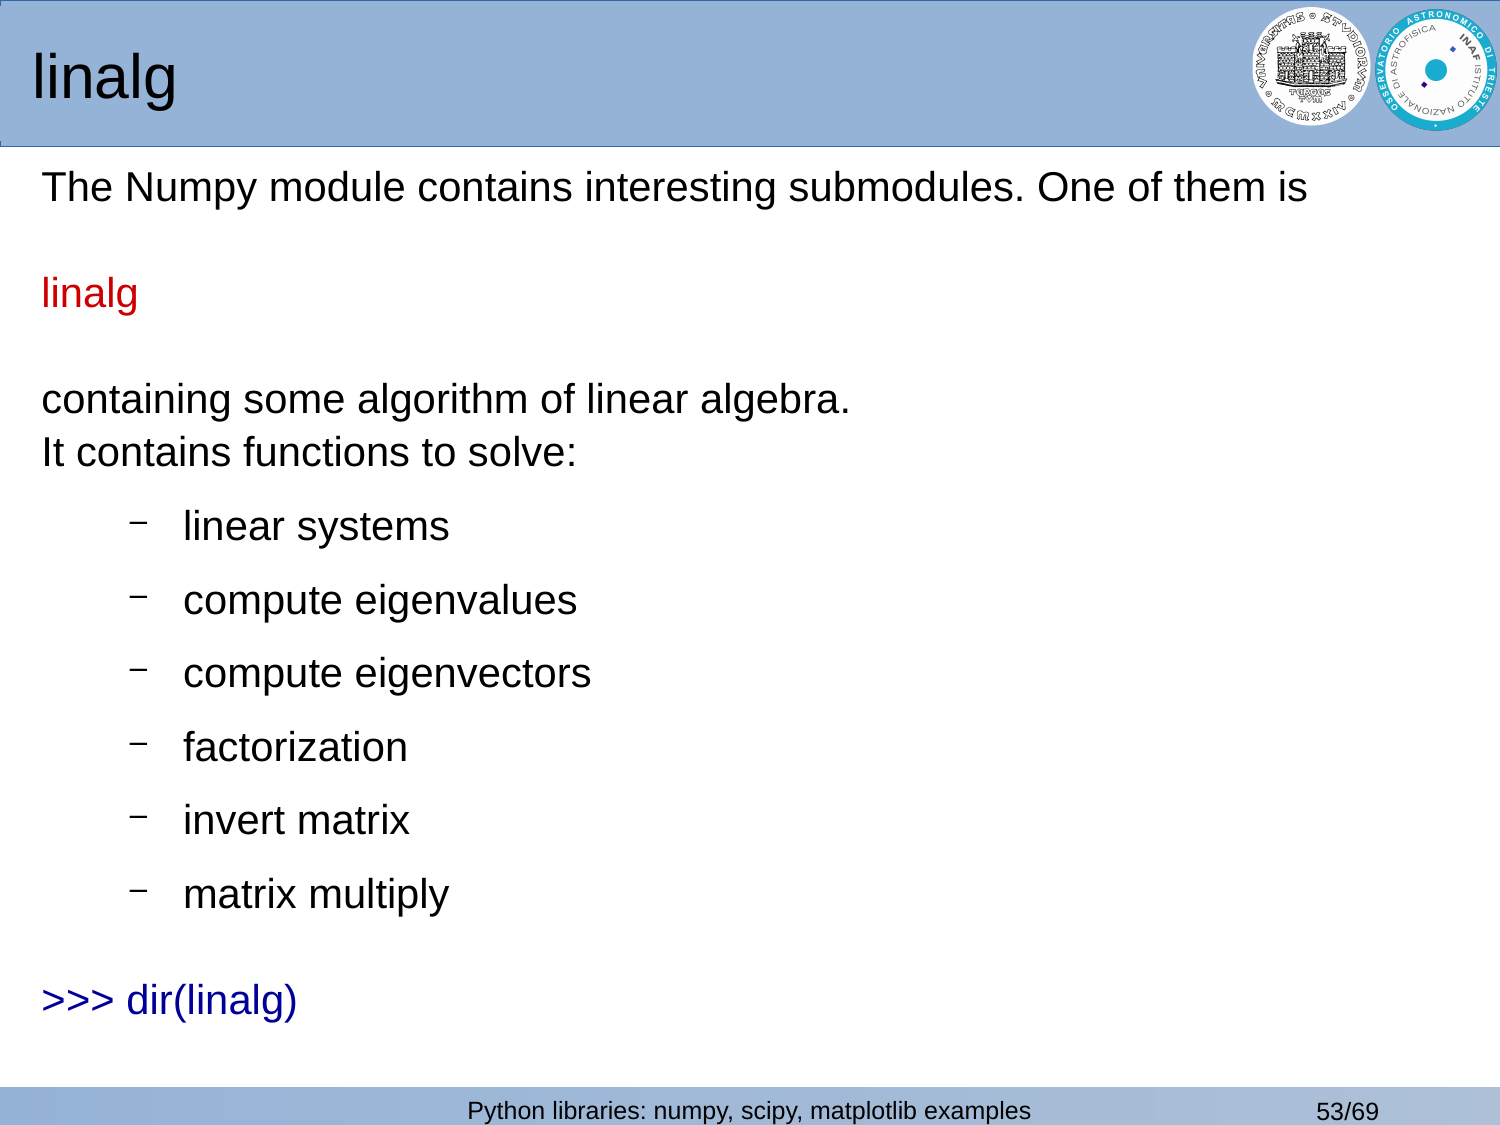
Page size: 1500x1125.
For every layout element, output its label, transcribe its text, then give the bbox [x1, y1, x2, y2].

picture [1253, 0, 1500, 152]
list The Numpy module contains interesting submodules. One of them is linalg containing some algorithm of linear algebra. It contains functions to solve: linear systems compute eigenvalues compute eigenvectors factorization invert matrix matrix multiply >>> dir(linalg) [26, 152, 1500, 1046]
text_box linalg [0, 5, 1253, 141]
